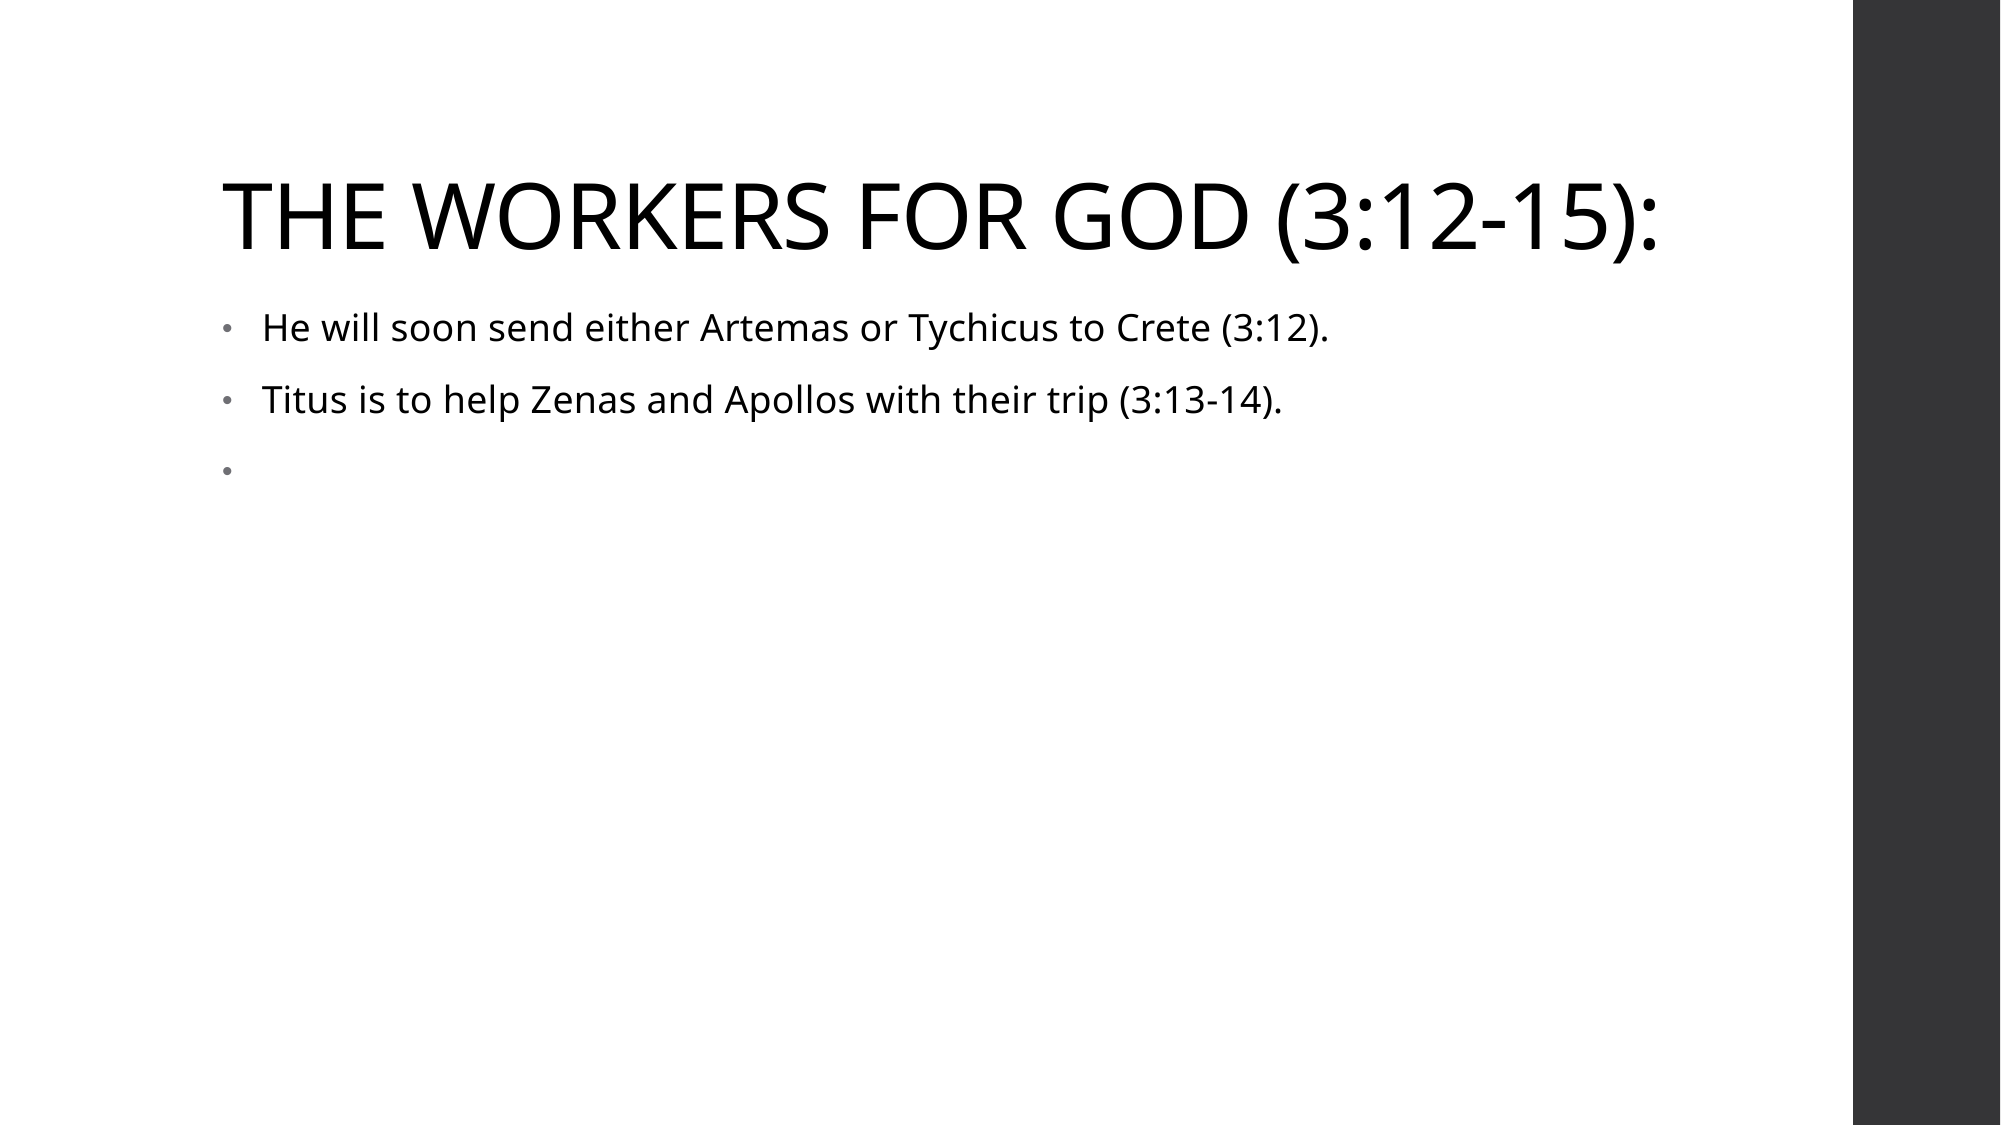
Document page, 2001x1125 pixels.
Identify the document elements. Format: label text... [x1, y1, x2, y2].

title THE WORKERS FOR GOD (3:12-15): [206, 60, 1797, 278]
list He will soon send either Artemas or Tychicus to Crete (3:12). Titus is to help Zenas and Apollos with their trip (3:13-14). [206, 299, 1617, 1014]
